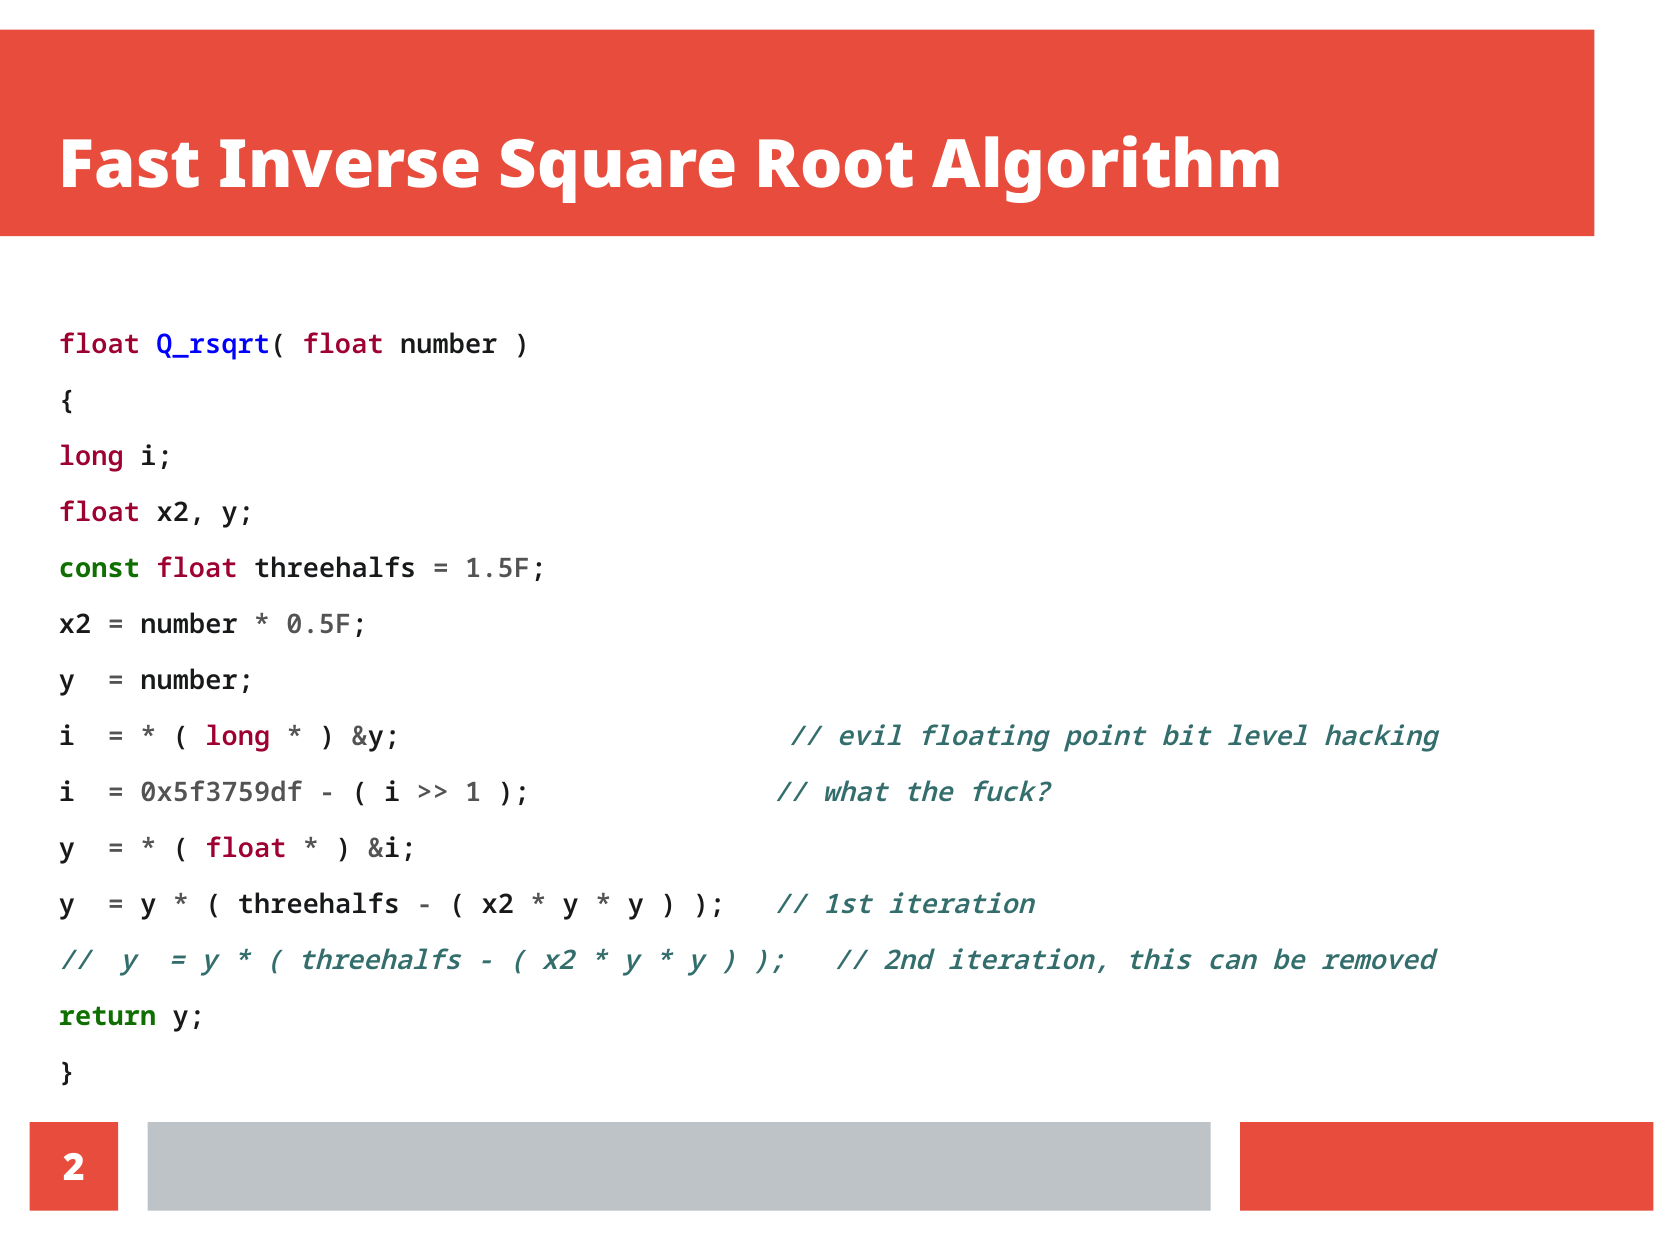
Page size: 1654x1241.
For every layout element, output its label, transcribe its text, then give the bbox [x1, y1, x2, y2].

list float Q_rsqrt( float number ) { long i; float x2, y; const float threehalfs = 1.5F; x2 = number * 0.5F; y = number; i = * ( long * ) &y; // evil floating point bit level hacking i = 0x5f3759df - ( i >> 1 ); // what the fuck? y = * ( float * ) &i; y = y * ( threehalfs - ( x2 * y * y ) ); // 1st iteration // y = y * ( threehalfs - ( x2 * y * y ) ); // 2nd iteration, this can be removed return y; } [59, 324, 1565, 1093]
title Fast Inverse Square Root Algorithm [59, 59, 1595, 207]
